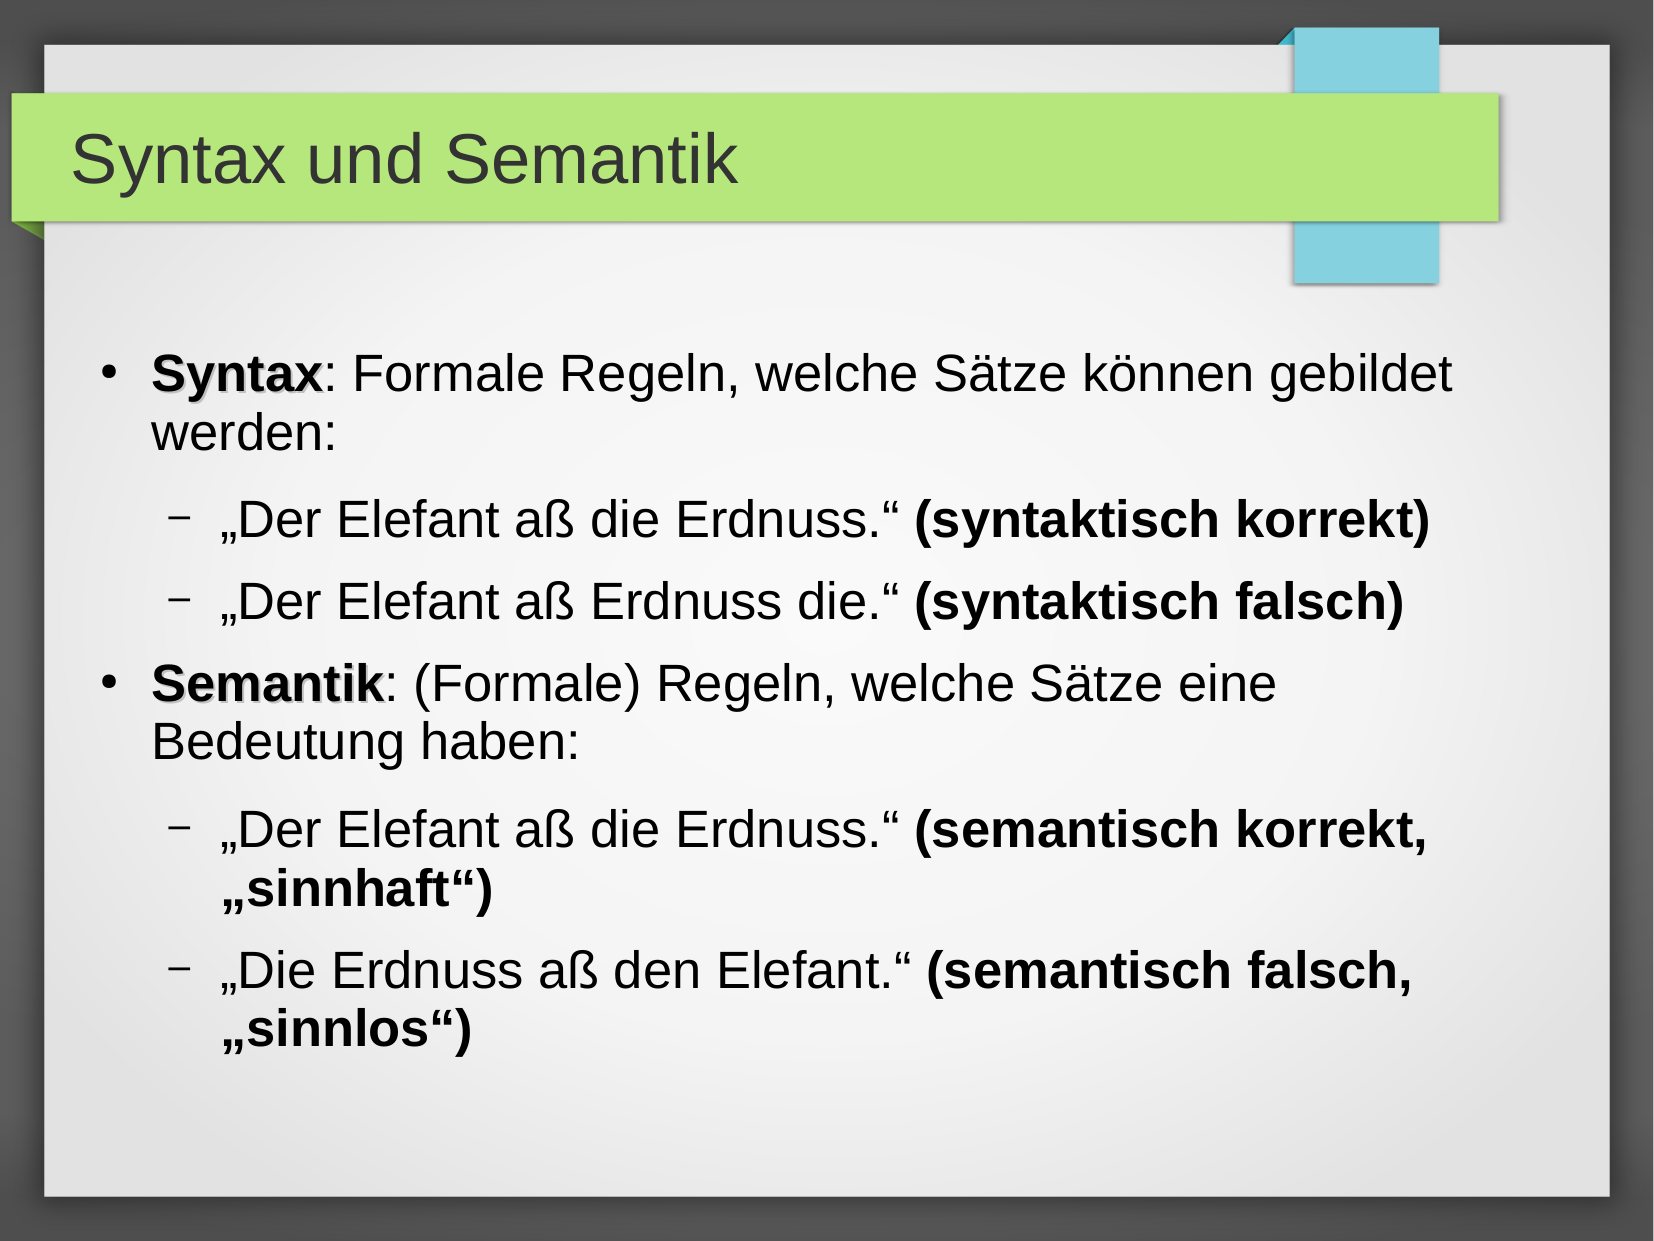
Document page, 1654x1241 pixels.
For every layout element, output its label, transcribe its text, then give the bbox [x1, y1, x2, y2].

list Syntax: Formale Regeln, welche Sätze können gebildet werden: „Der Elefant aß die Erdnuss.“ (syntaktisch korrekt) „Der Elefant aß Erdnuss die.“ (syntaktisch falsch) Semantik: (Formale) Regeln, welche Sätze eine Bedeutung haben: „Der Elefant aß die Erdnuss.“ (semantisch korrekt, „sinnhaft“) „Die Erdnuss aß den Elefant.“ (semantisch falsch, „sinnlos“) [82, 343, 1538, 1063]
picture [0, 0, 1654, 1241]
title Syntax und Semantik [70, 106, 1229, 213]
